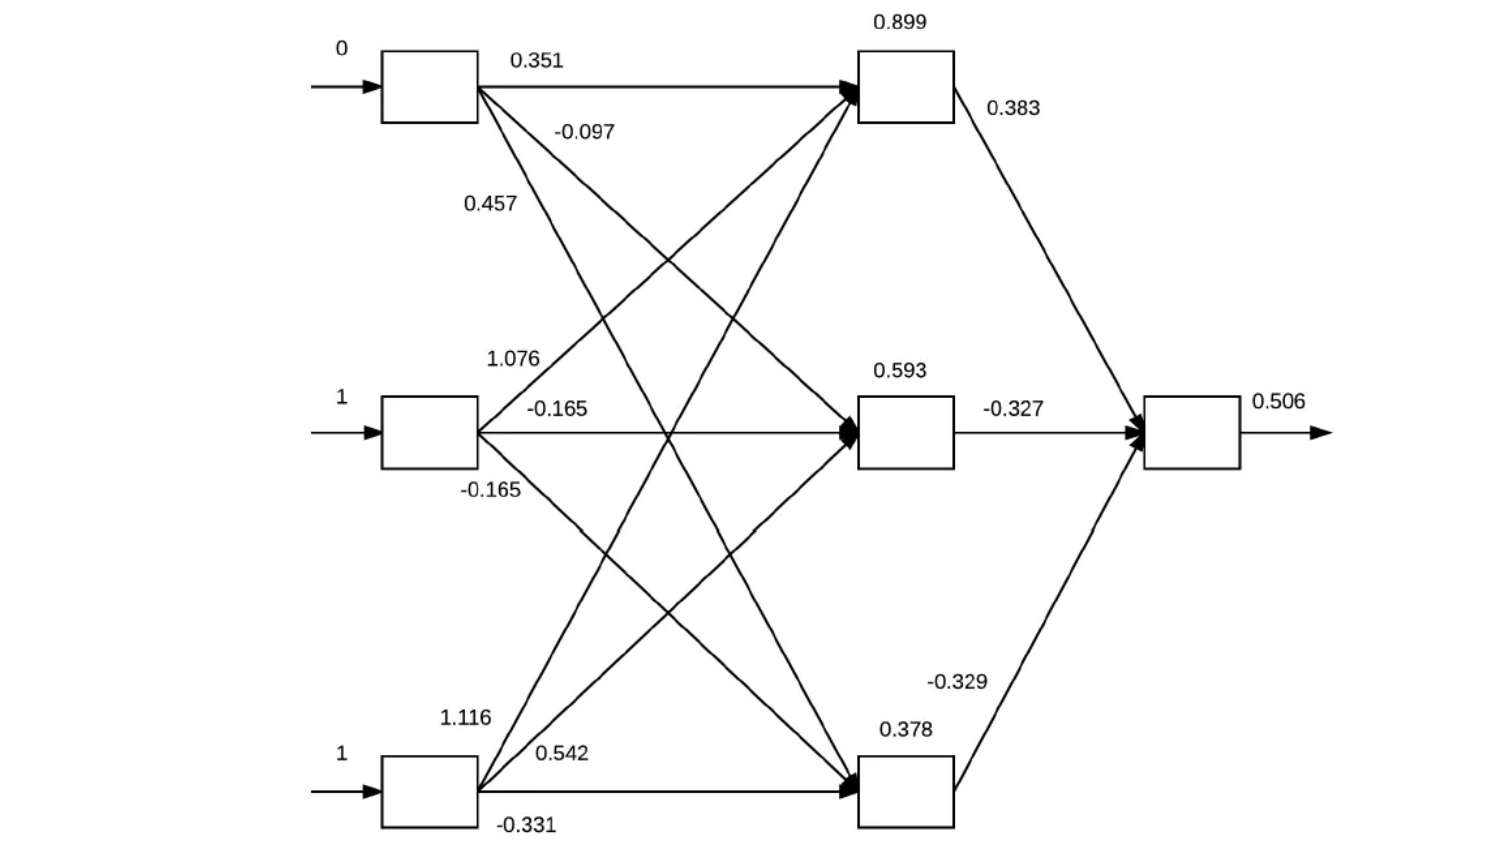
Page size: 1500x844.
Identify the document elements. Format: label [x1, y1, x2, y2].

picture [276, 0, 1362, 844]
